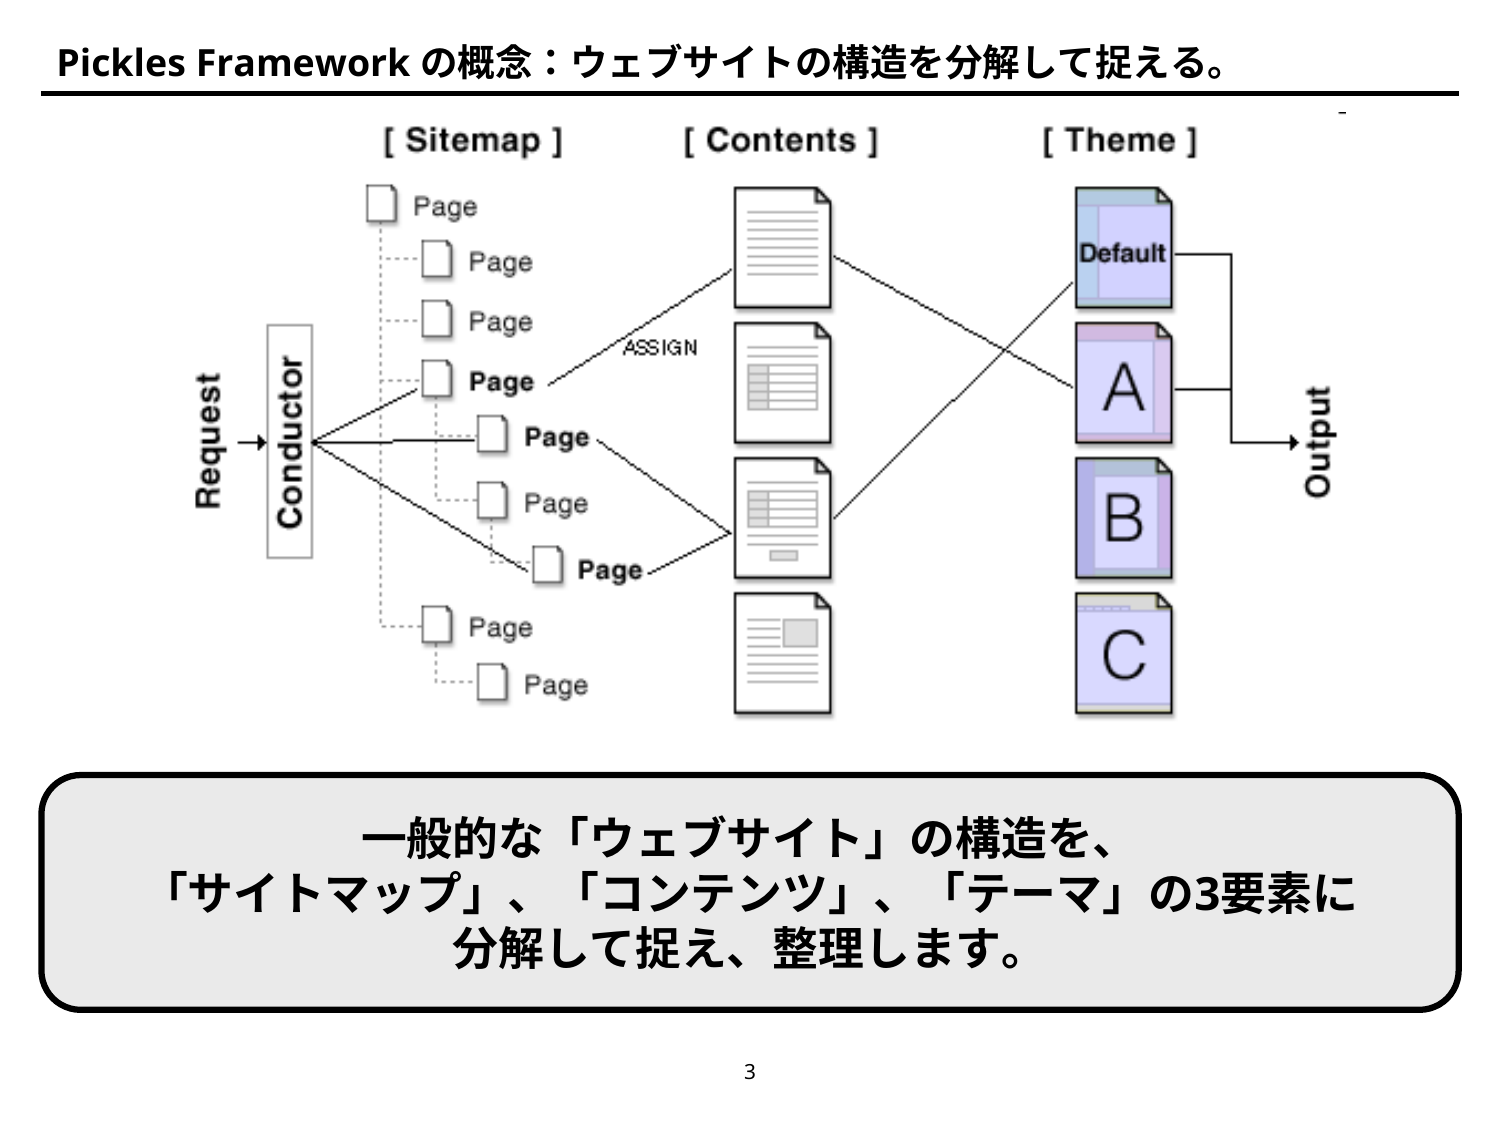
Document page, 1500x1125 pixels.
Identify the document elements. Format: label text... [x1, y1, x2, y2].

picture [194, 112, 1346, 739]
text_box 一般的な「ウェブサイト」の構造を、 「サイトマップ」、「コンテンツ」、「テーマ」の3要素に 分解して捉え、整理します。 [41, 775, 1459, 1010]
title Pickles Framework の概念：ウェブサイトの構造を分解して捉える。 [41, 33, 1459, 87]
